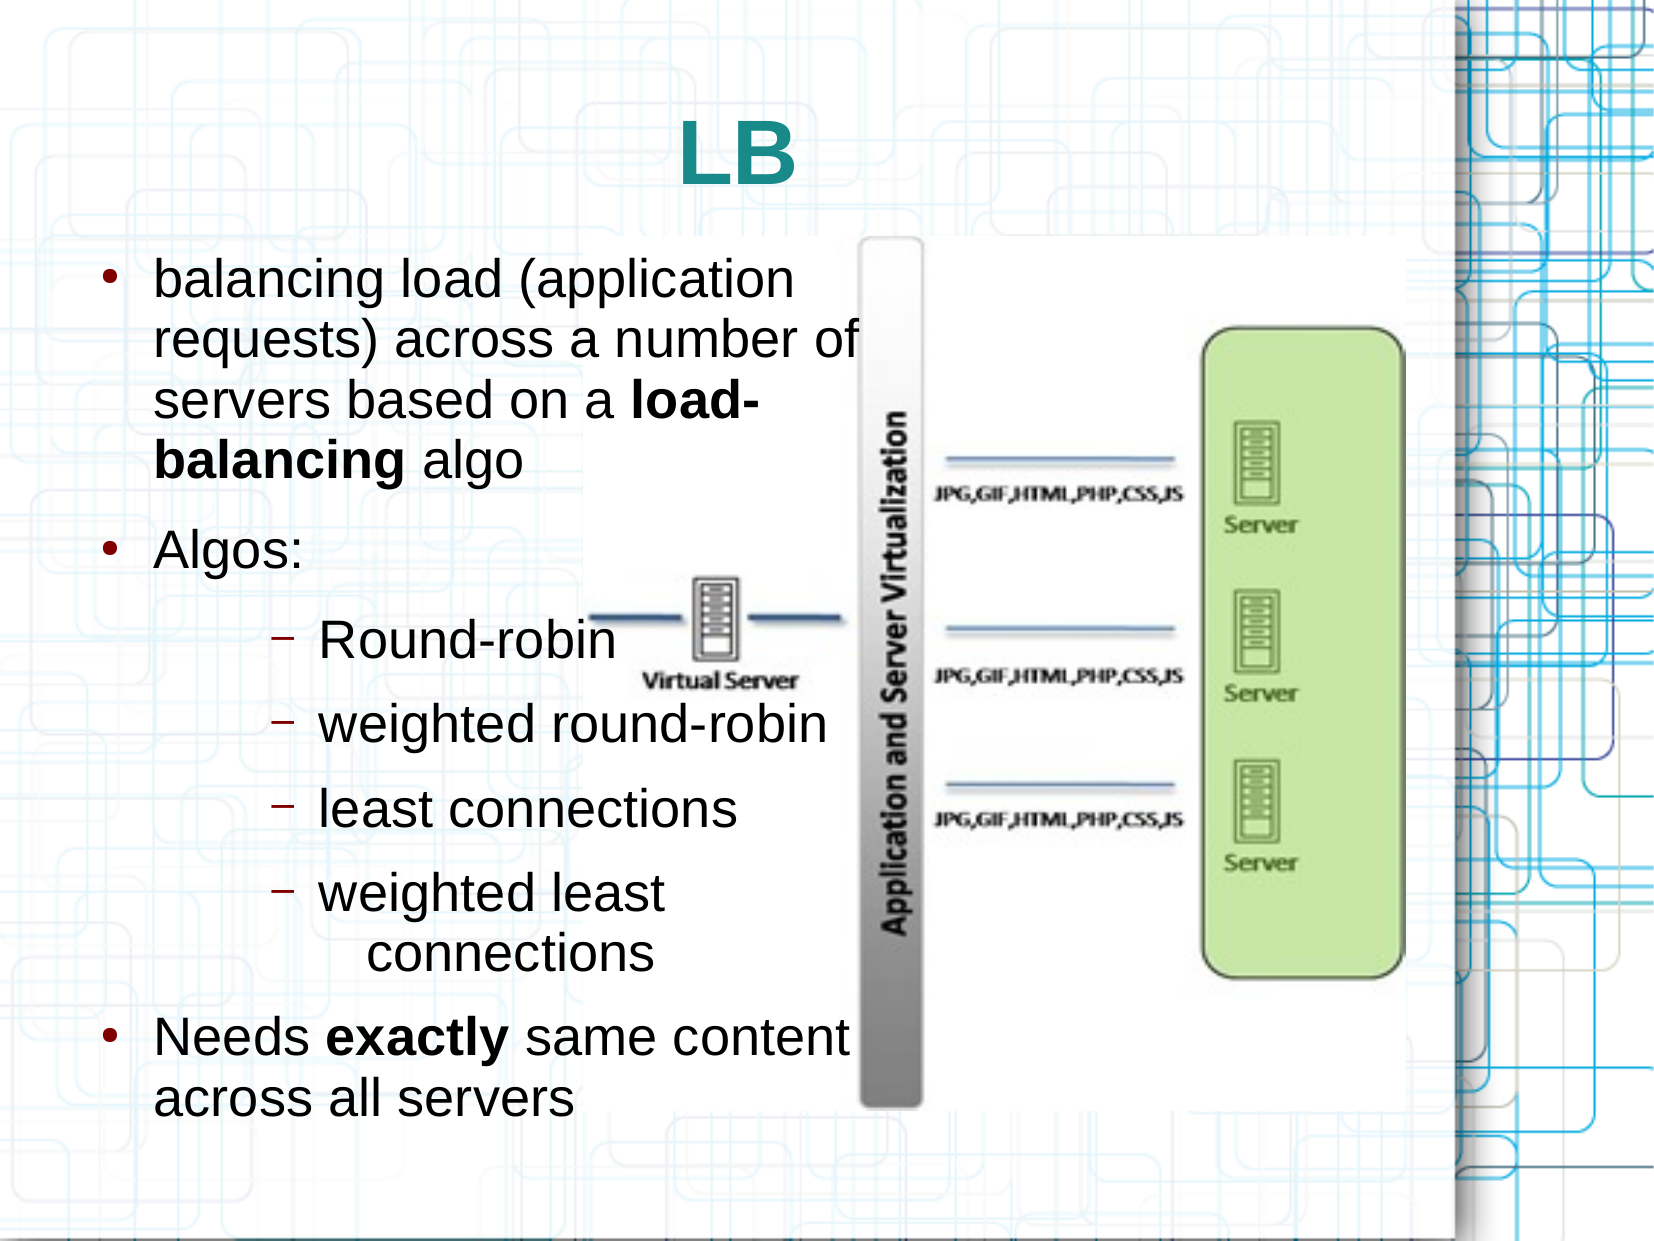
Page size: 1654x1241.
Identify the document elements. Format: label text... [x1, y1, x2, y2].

picture [0, 0, 1654, 1241]
list balancing load (application requests) across a number of servers based on a load-balancing algo Algos: Round-robin weighted round-robin least connections weighted least connections Needs exactly same content across all servers [82, 248, 898, 1129]
title LB [59, 49, 1418, 257]
